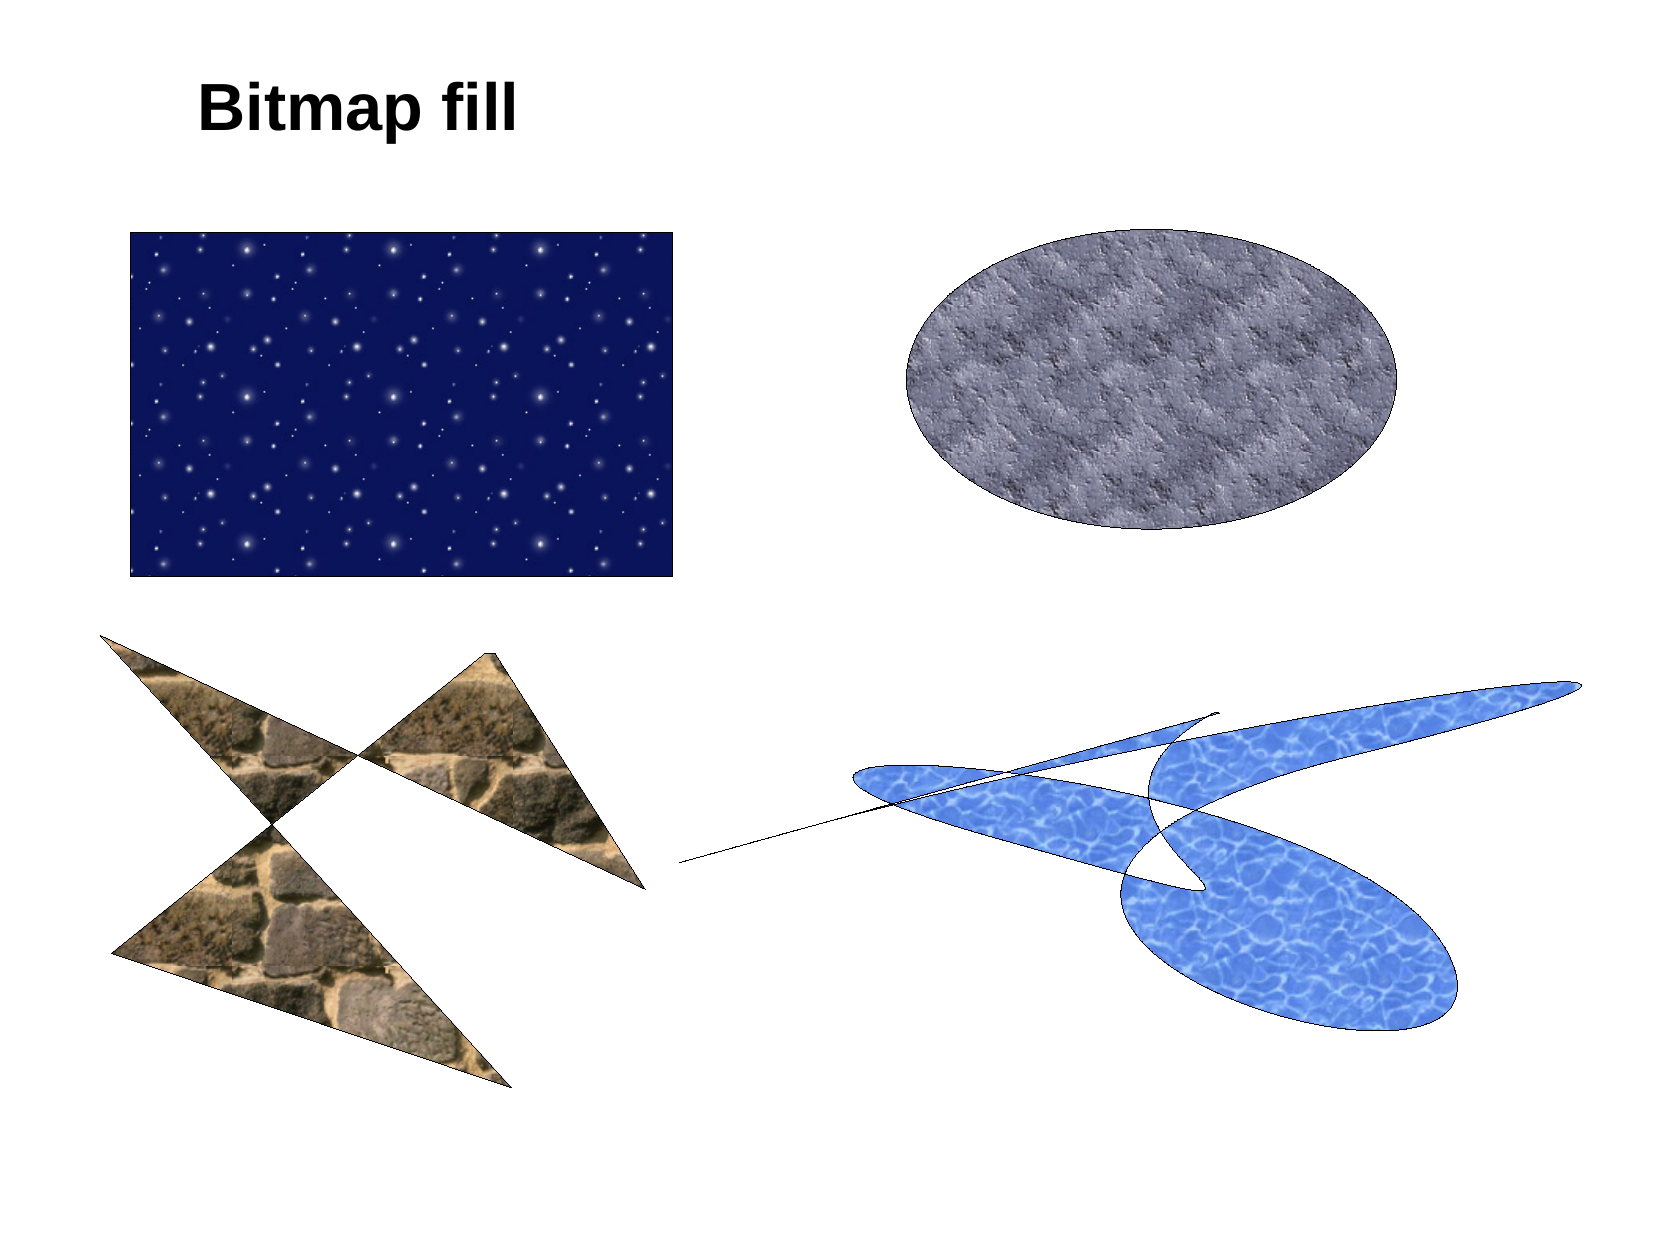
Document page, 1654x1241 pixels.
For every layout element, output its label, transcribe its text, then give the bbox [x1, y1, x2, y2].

text_box [906, 229, 1397, 530]
title Bitmap fill [197, 57, 1447, 163]
text_box [100, 635, 646, 1088]
text_box [130, 232, 673, 577]
text_box [679, 681, 1582, 1031]
